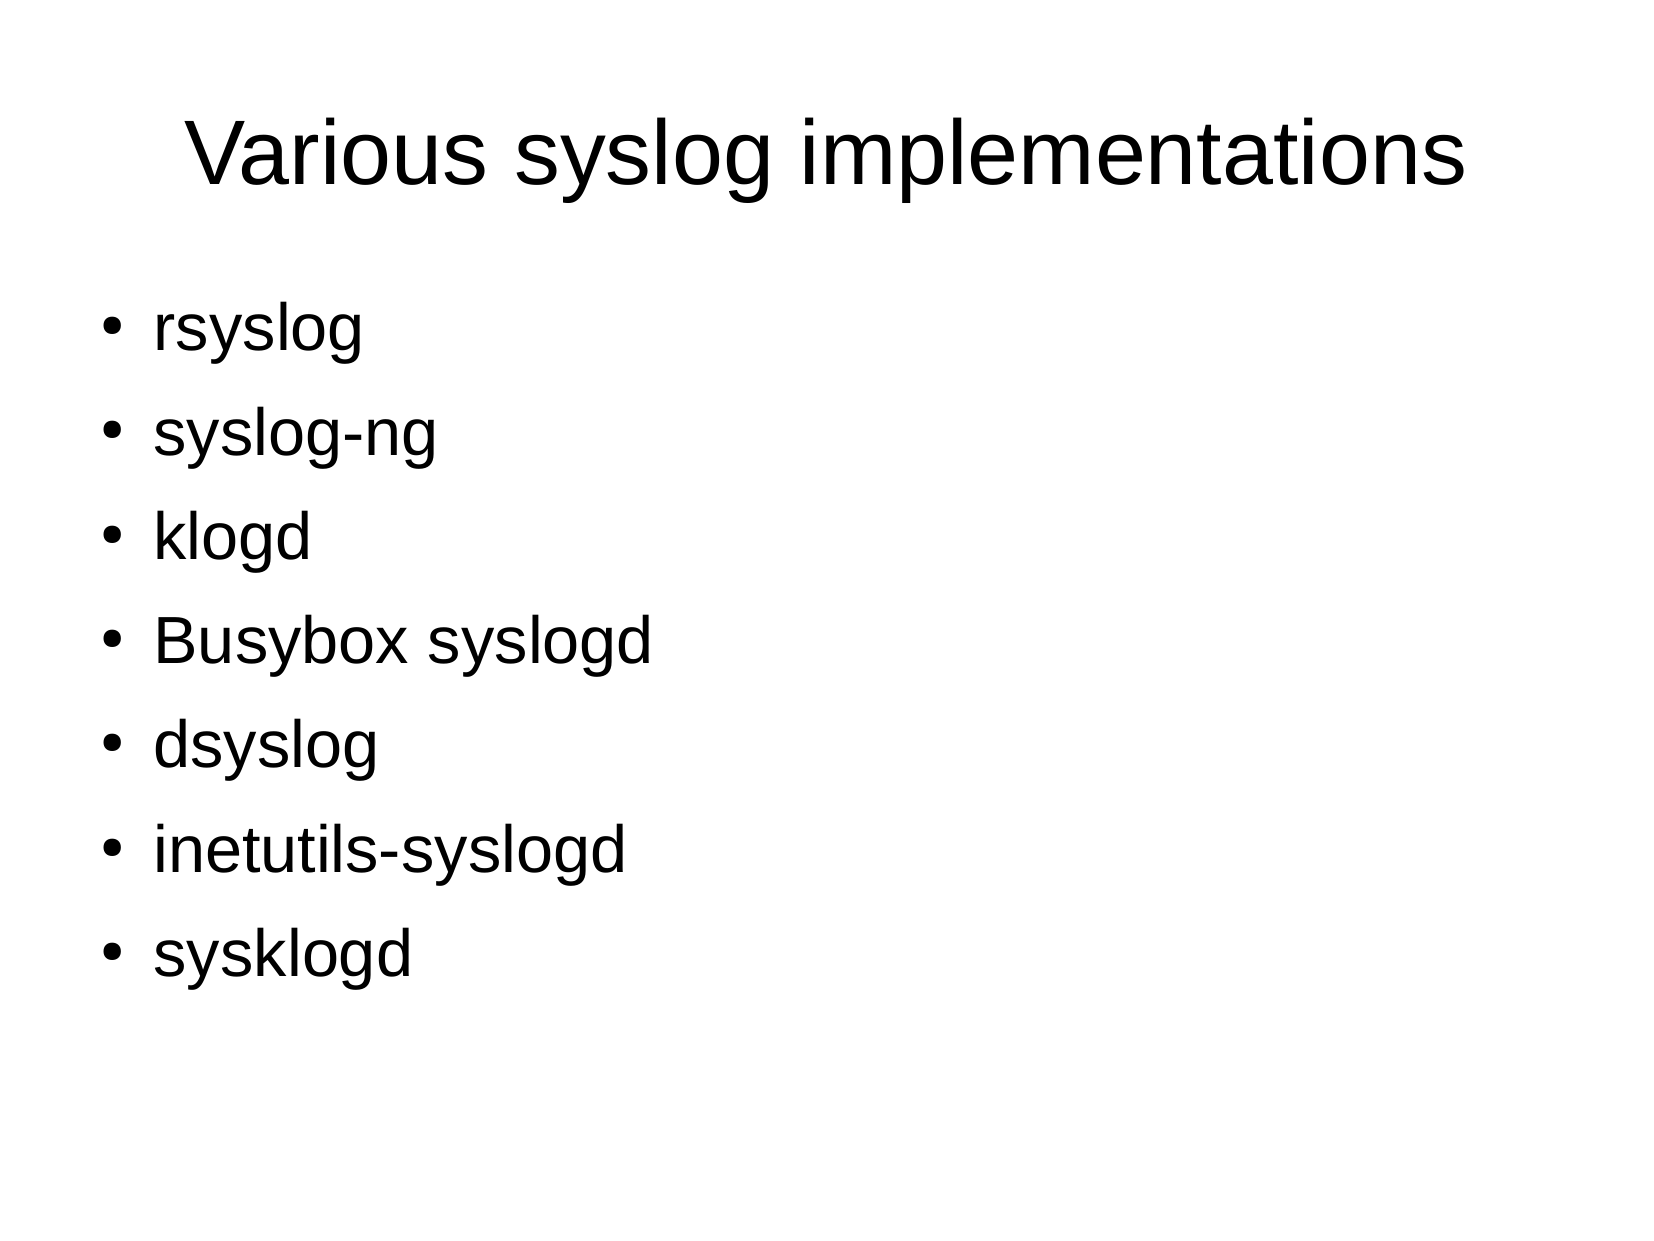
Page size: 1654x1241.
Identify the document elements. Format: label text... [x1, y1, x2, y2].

title Various syslog implementations [82, 49, 1571, 257]
list rsyslog syslog-ng klogd Busybox syslogd dsyslog inetutils-syslogd sysklogd [82, 290, 1571, 1109]
